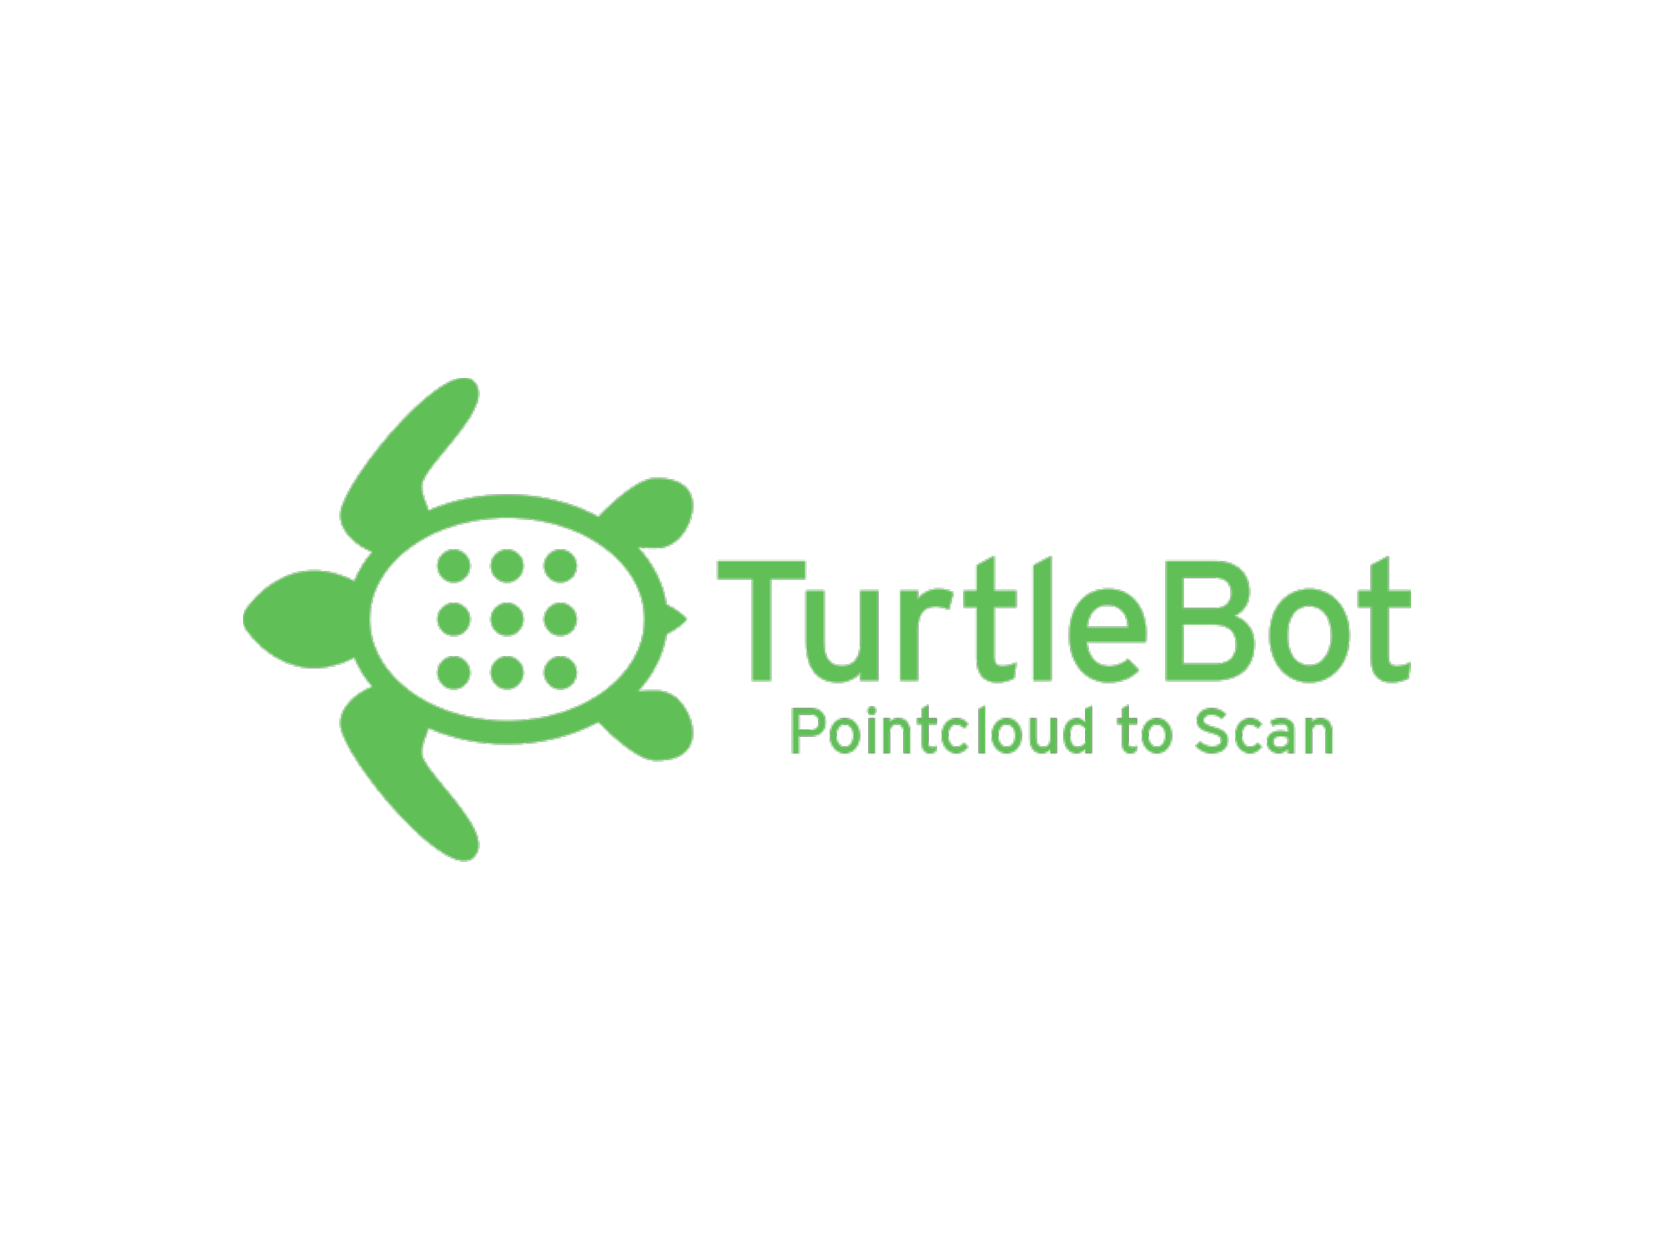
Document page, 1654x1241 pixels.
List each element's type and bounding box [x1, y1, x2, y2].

picture [243, 378, 1411, 862]
